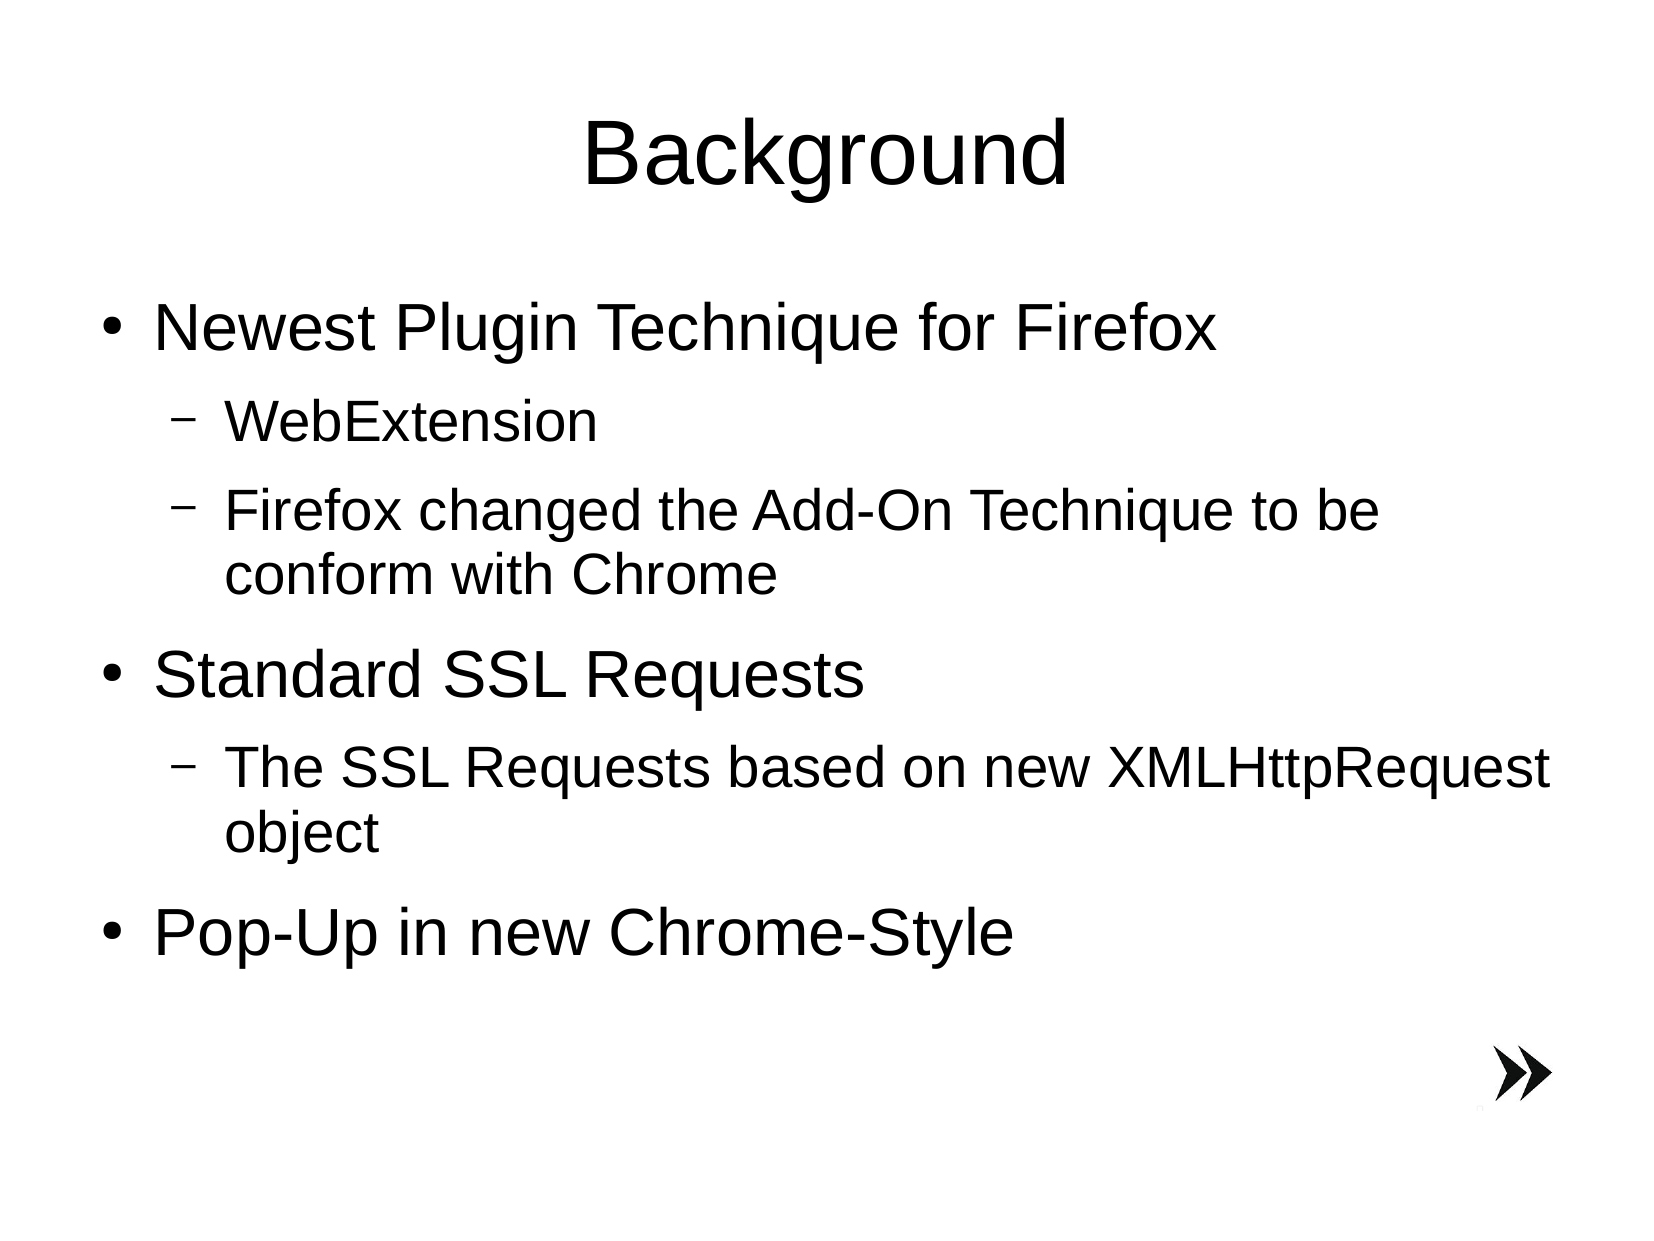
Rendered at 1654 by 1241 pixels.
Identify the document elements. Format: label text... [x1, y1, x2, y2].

picture [1476, 1039, 1562, 1111]
title Background [82, 49, 1571, 257]
list Newest Plugin Technique for Firefox WebExtension Firefox changed the Add-On Technique to be conform with Chrome Standard SSL Requests The SSL Requests based on new XMLHttpRequest object Pop-Up in new Chrome-Style [82, 290, 1571, 1010]
